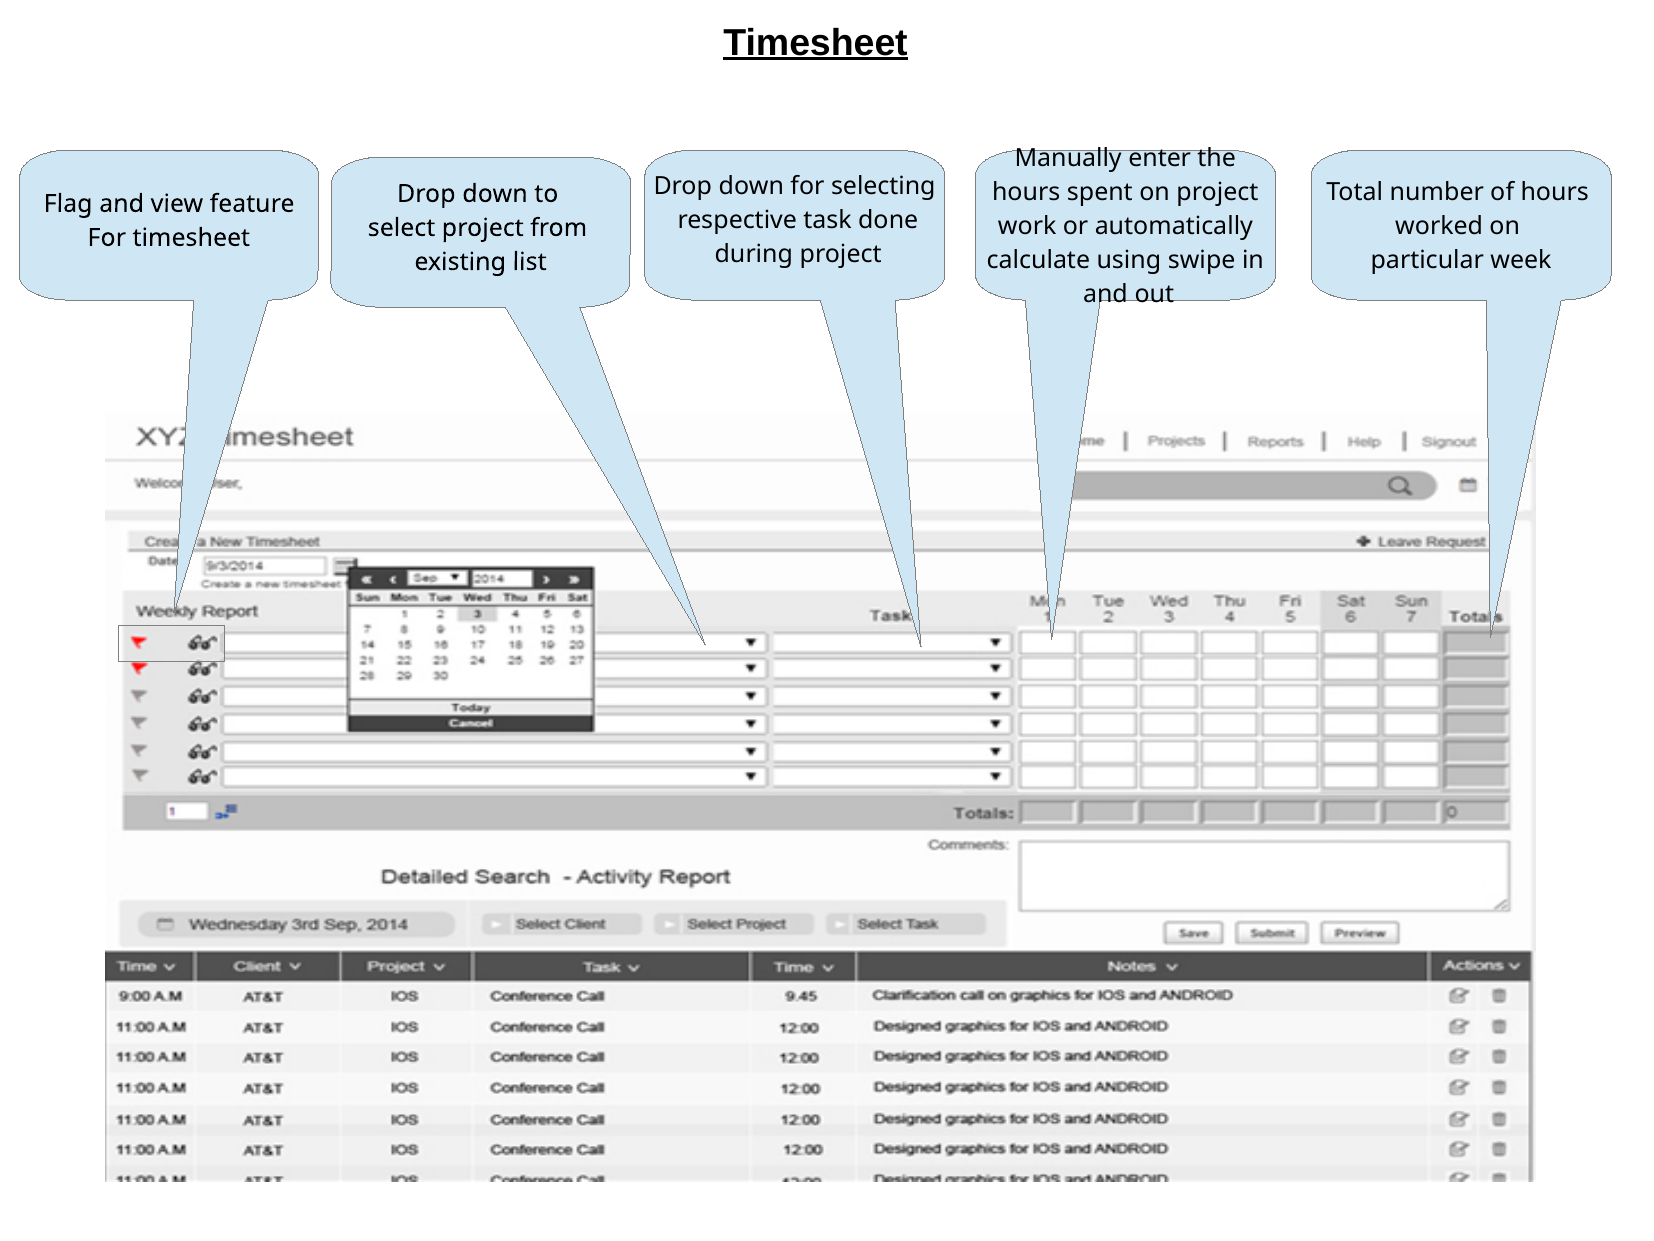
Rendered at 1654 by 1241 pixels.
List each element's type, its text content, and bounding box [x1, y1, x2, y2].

text_box Manually enter the hours spent on project work or automatically calculate using swipe in and out [975, 150, 1276, 640]
text_box Flag and view feature For timesheet [19, 150, 319, 613]
text_box Drop down for selecting respective task done during project [644, 150, 945, 647]
text_box Total number of hours worked on particular week [1311, 150, 1612, 638]
text_box Timesheet [708, 14, 1004, 71]
picture [105, 413, 1536, 1182]
text_box Drop down to select project from existing list [330, 157, 706, 645]
